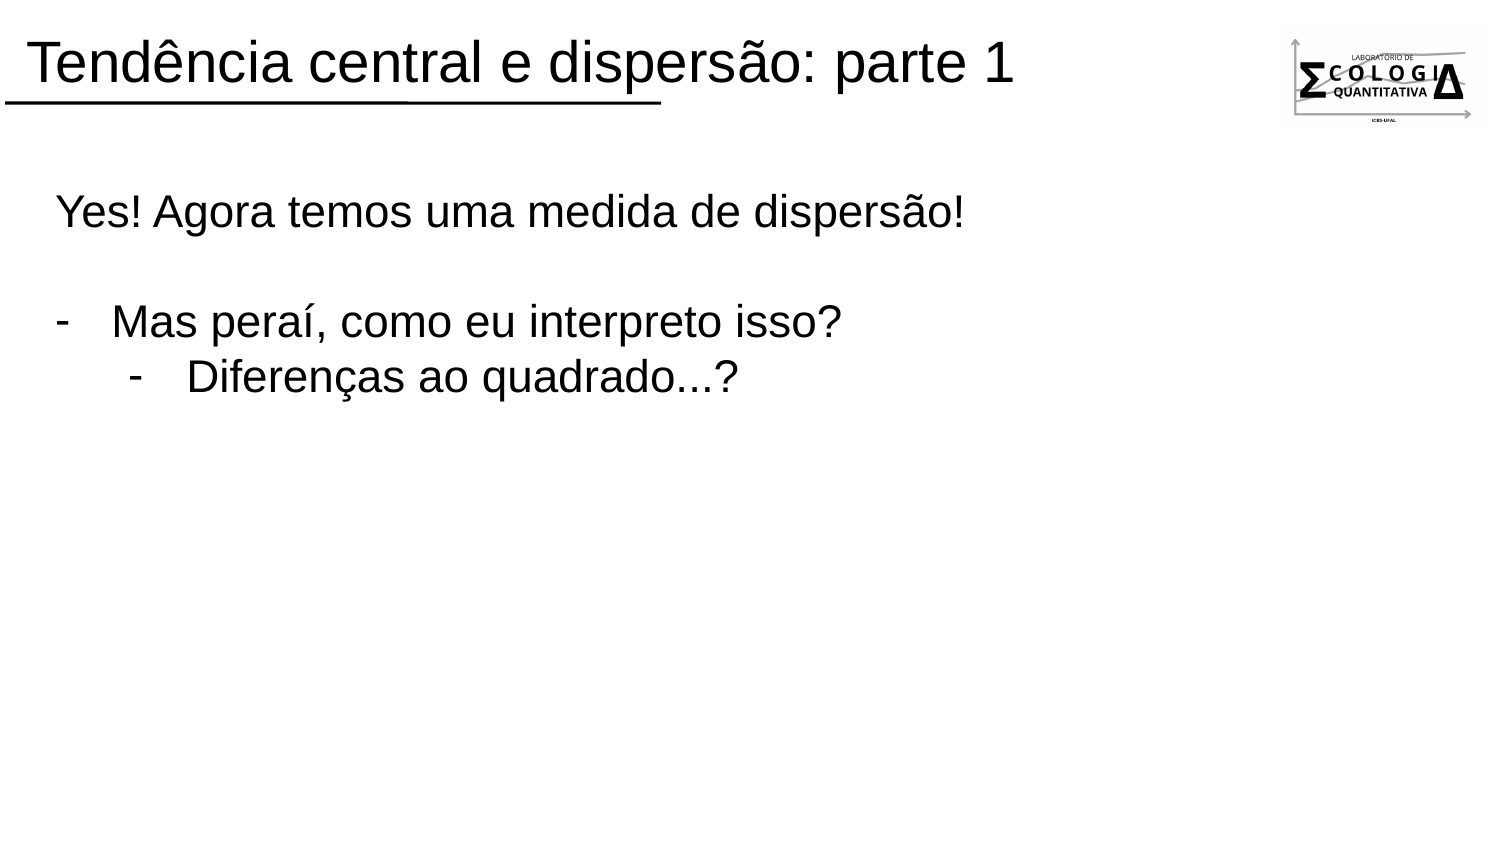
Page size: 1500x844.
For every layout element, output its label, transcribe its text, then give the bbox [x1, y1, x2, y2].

text_box Yes! Agora temos uma medida de dispersão! Mas peraí, como eu interpreto isso? Diferenças ao quadrado...? [40, 174, 1290, 410]
text_box Tendência central e dispersão: parte 1 [11, 9, 1210, 117]
picture [1275, 23, 1490, 131]
